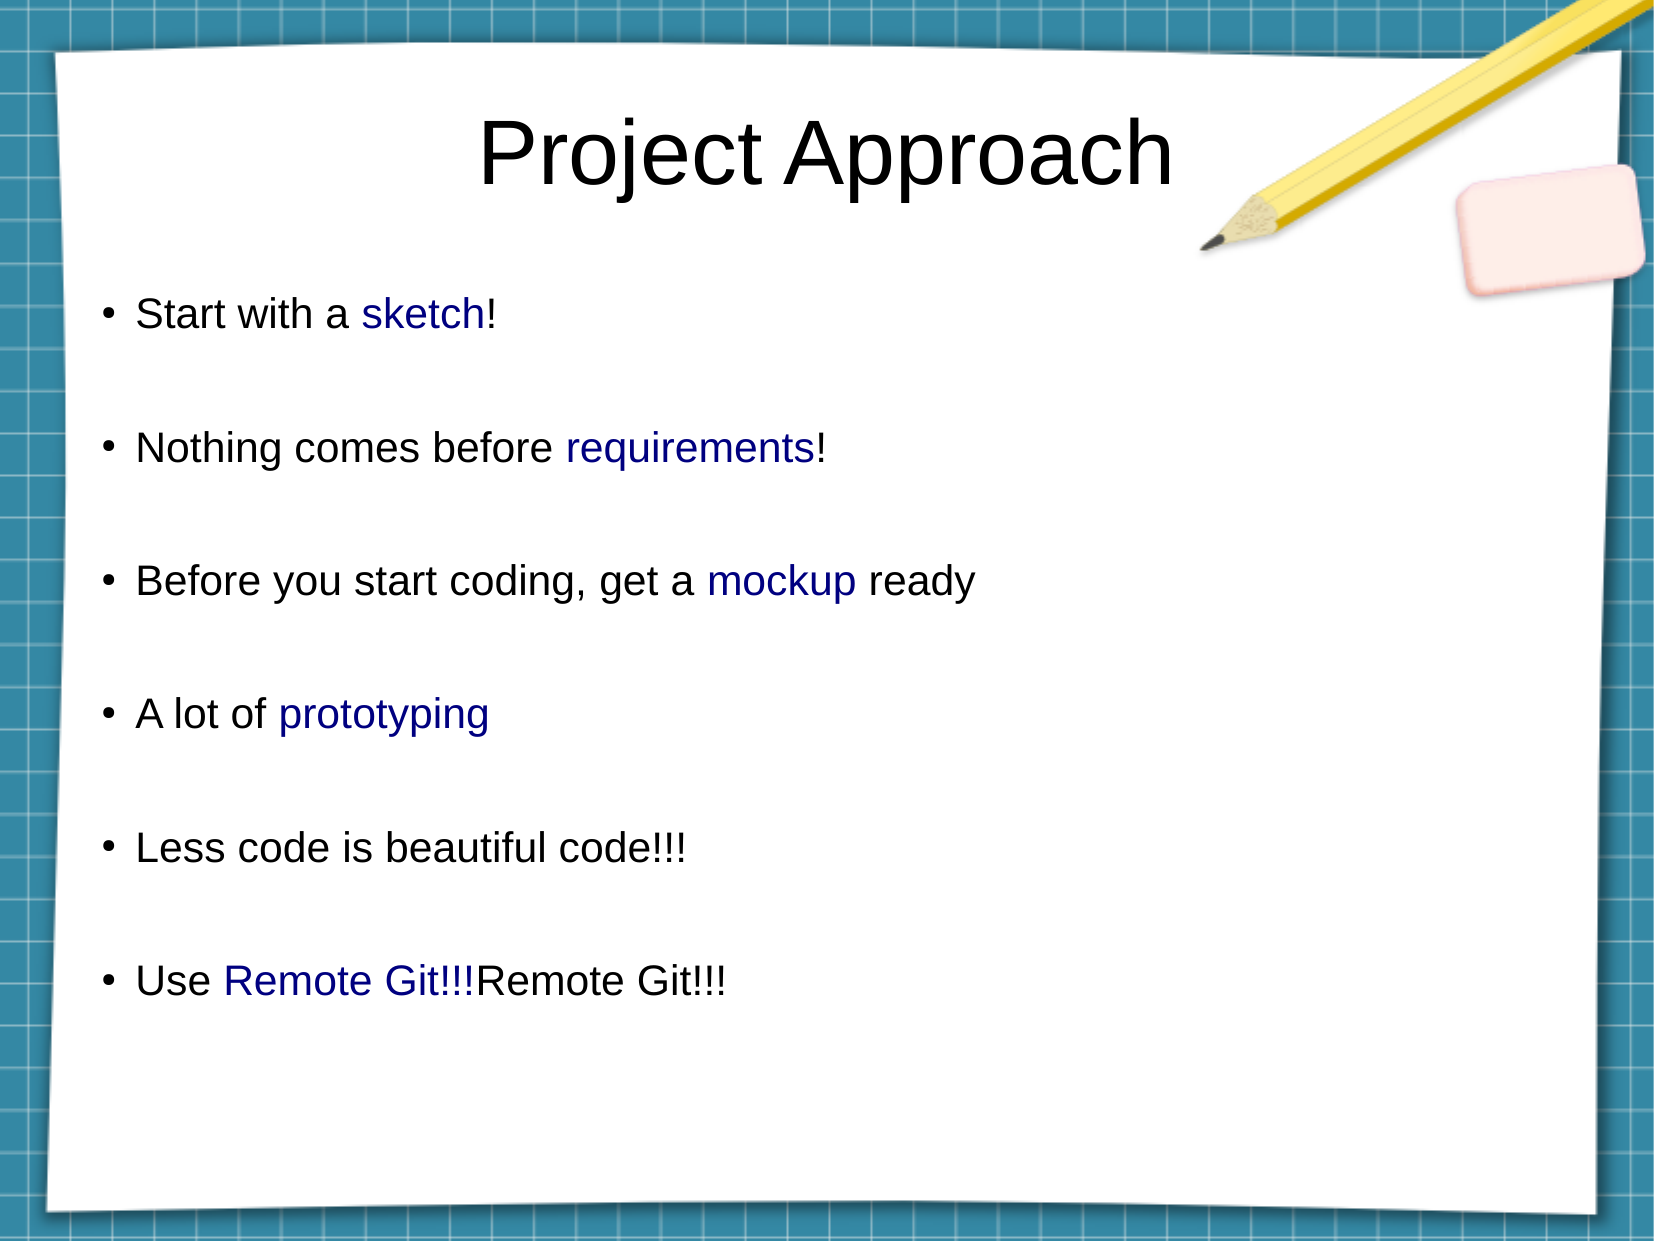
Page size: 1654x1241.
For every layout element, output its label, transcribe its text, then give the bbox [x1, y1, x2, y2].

list Start with a sketch! Nothing comes before requirements! Before you start coding, get a mockup ready A lot of prototyping Less code is beautiful code!!! Use Remote Git!!!Remote Git!!! [90, 290, 1579, 1010]
title Project Approach [82, 49, 1571, 257]
picture [0, 0, 1654, 1241]
